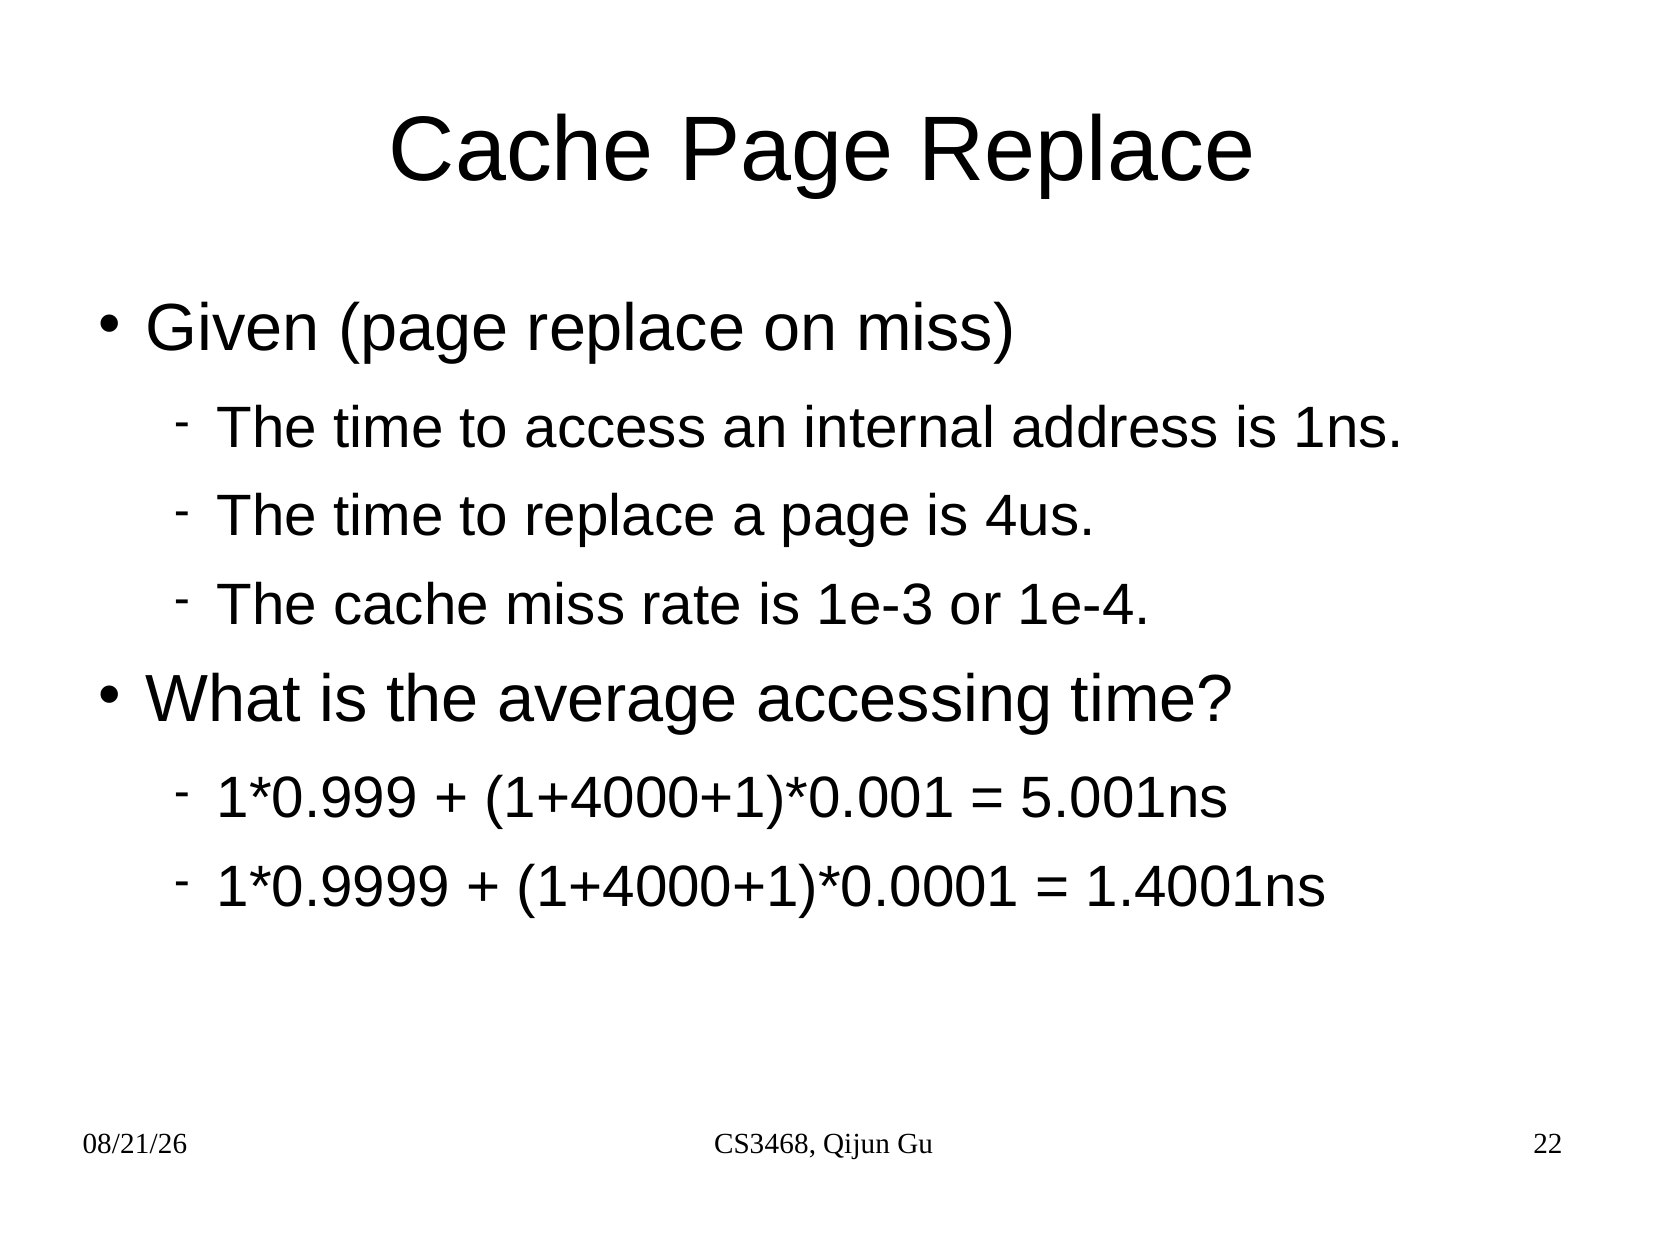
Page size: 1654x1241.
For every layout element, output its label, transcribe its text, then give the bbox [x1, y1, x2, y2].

title Cache Page Replace [82, 49, 1563, 249]
list Given (page replace on miss) The time to access an internal address is 1ns. The time to replace a page is 4us. The cache miss rate is 1e-3 or 1e-4. What is the average accessing time? 1*0.999 + (1+4000+1)*0.001 = 5.001ns 1*0.9999 + (1+4000+1)*0.0001 = 1.4001ns [82, 290, 1563, 1109]
